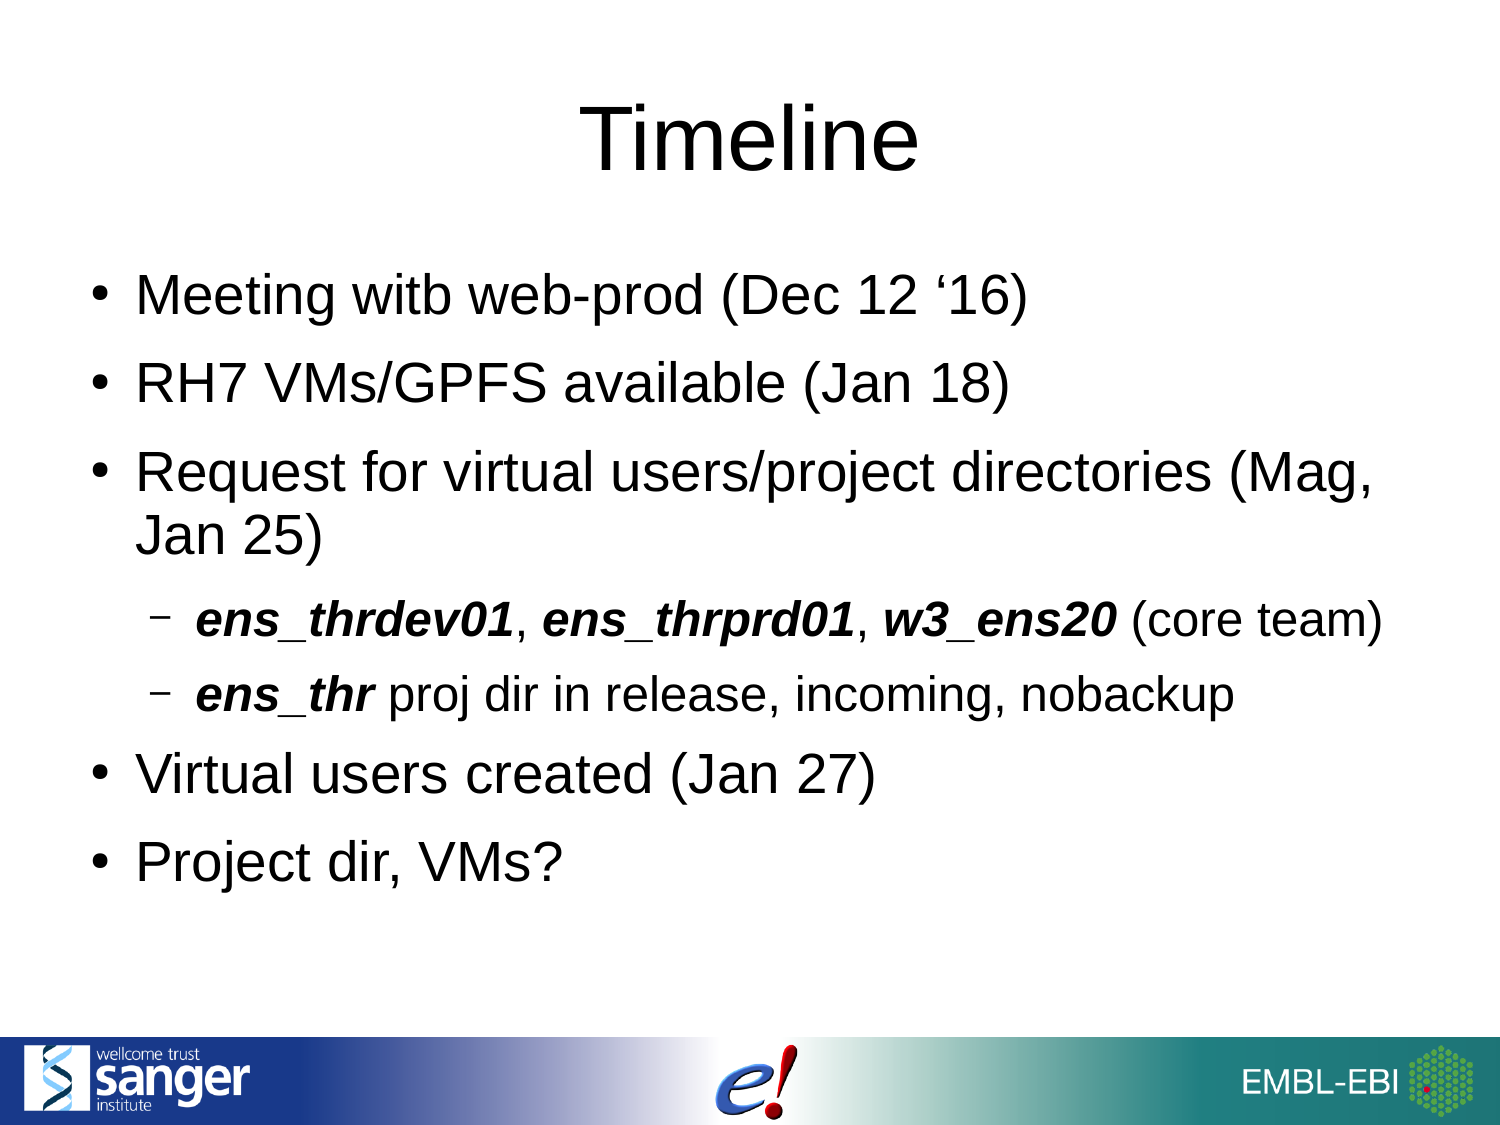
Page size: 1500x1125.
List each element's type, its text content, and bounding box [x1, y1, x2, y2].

picture [0, 1037, 1500, 1125]
list Meeting witb web-prod (Dec 12 ‘16) RH7 VMs/GPFS available (Jan 18) Request for virtual users/project directories (Mag, Jan 25) ens_thrdev01, ens_thrprd01, w3_ens20 (core team) ens_thr proj dir in release, incoming, nobackup Virtual users created (Jan 27) Project dir, VMs? [75, 263, 1395, 916]
title Timeline [75, 44, 1425, 233]
